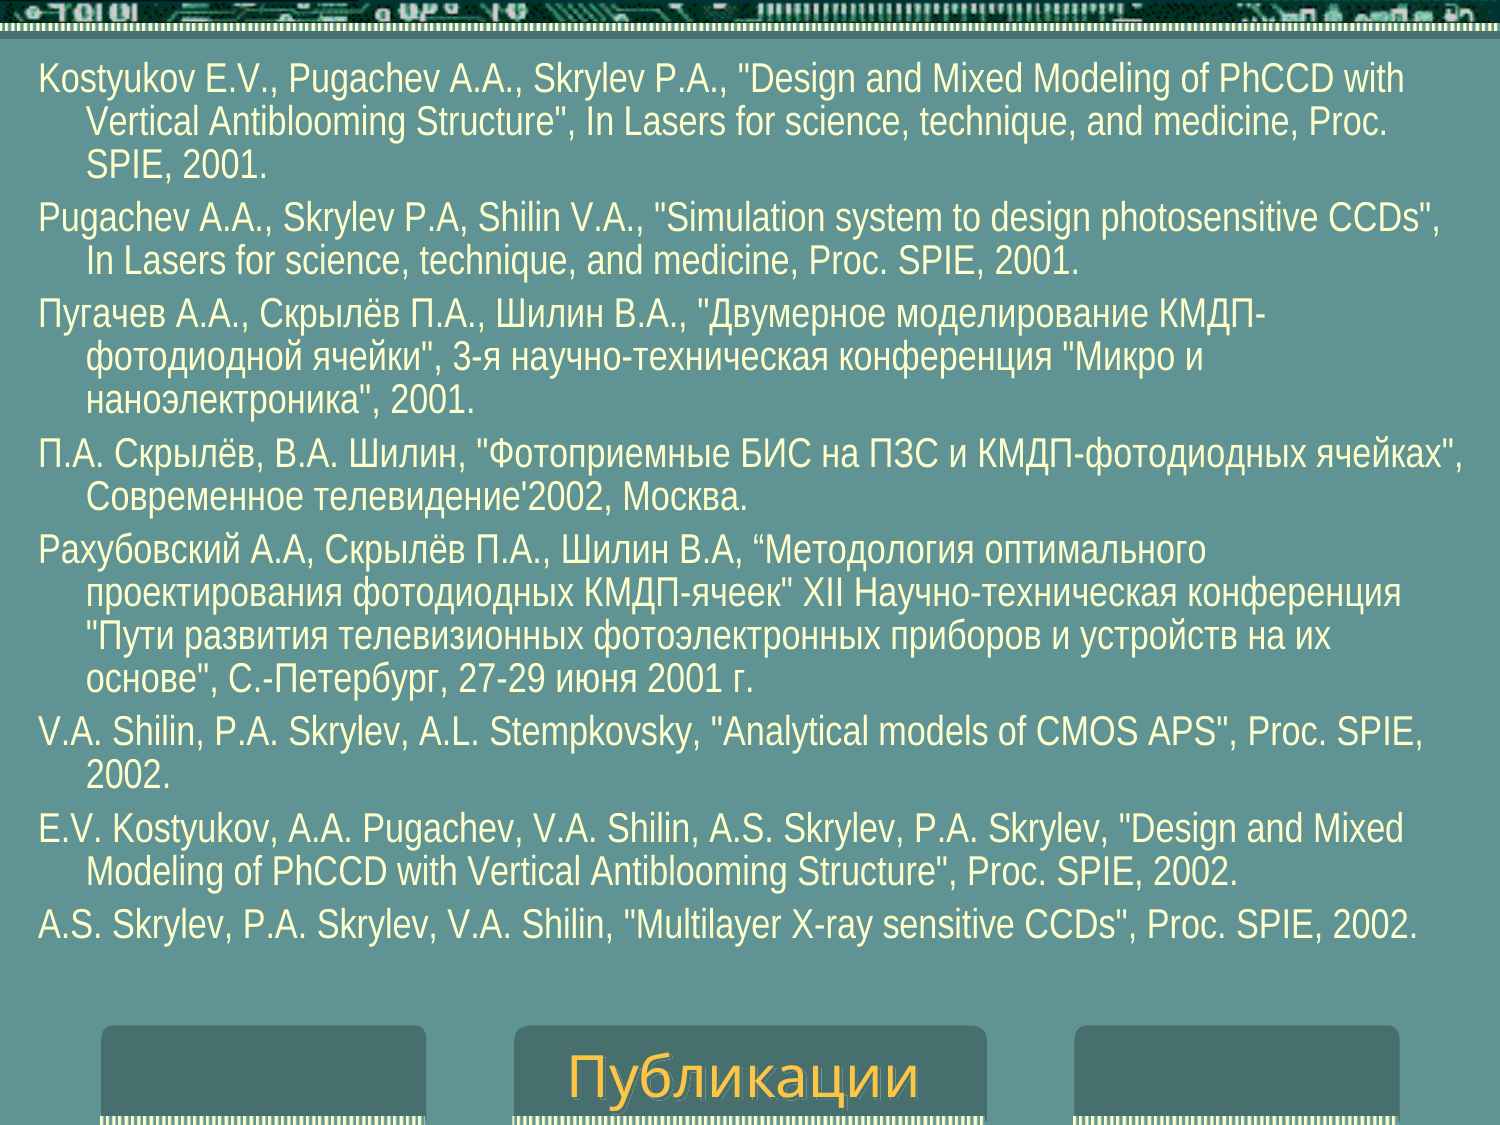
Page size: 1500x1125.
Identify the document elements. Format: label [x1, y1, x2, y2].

picture [512, 1116, 985, 1125]
picture [99, 1116, 426, 1125]
picture [1073, 1116, 1399, 1125]
picture [0, 0, 1500, 31]
